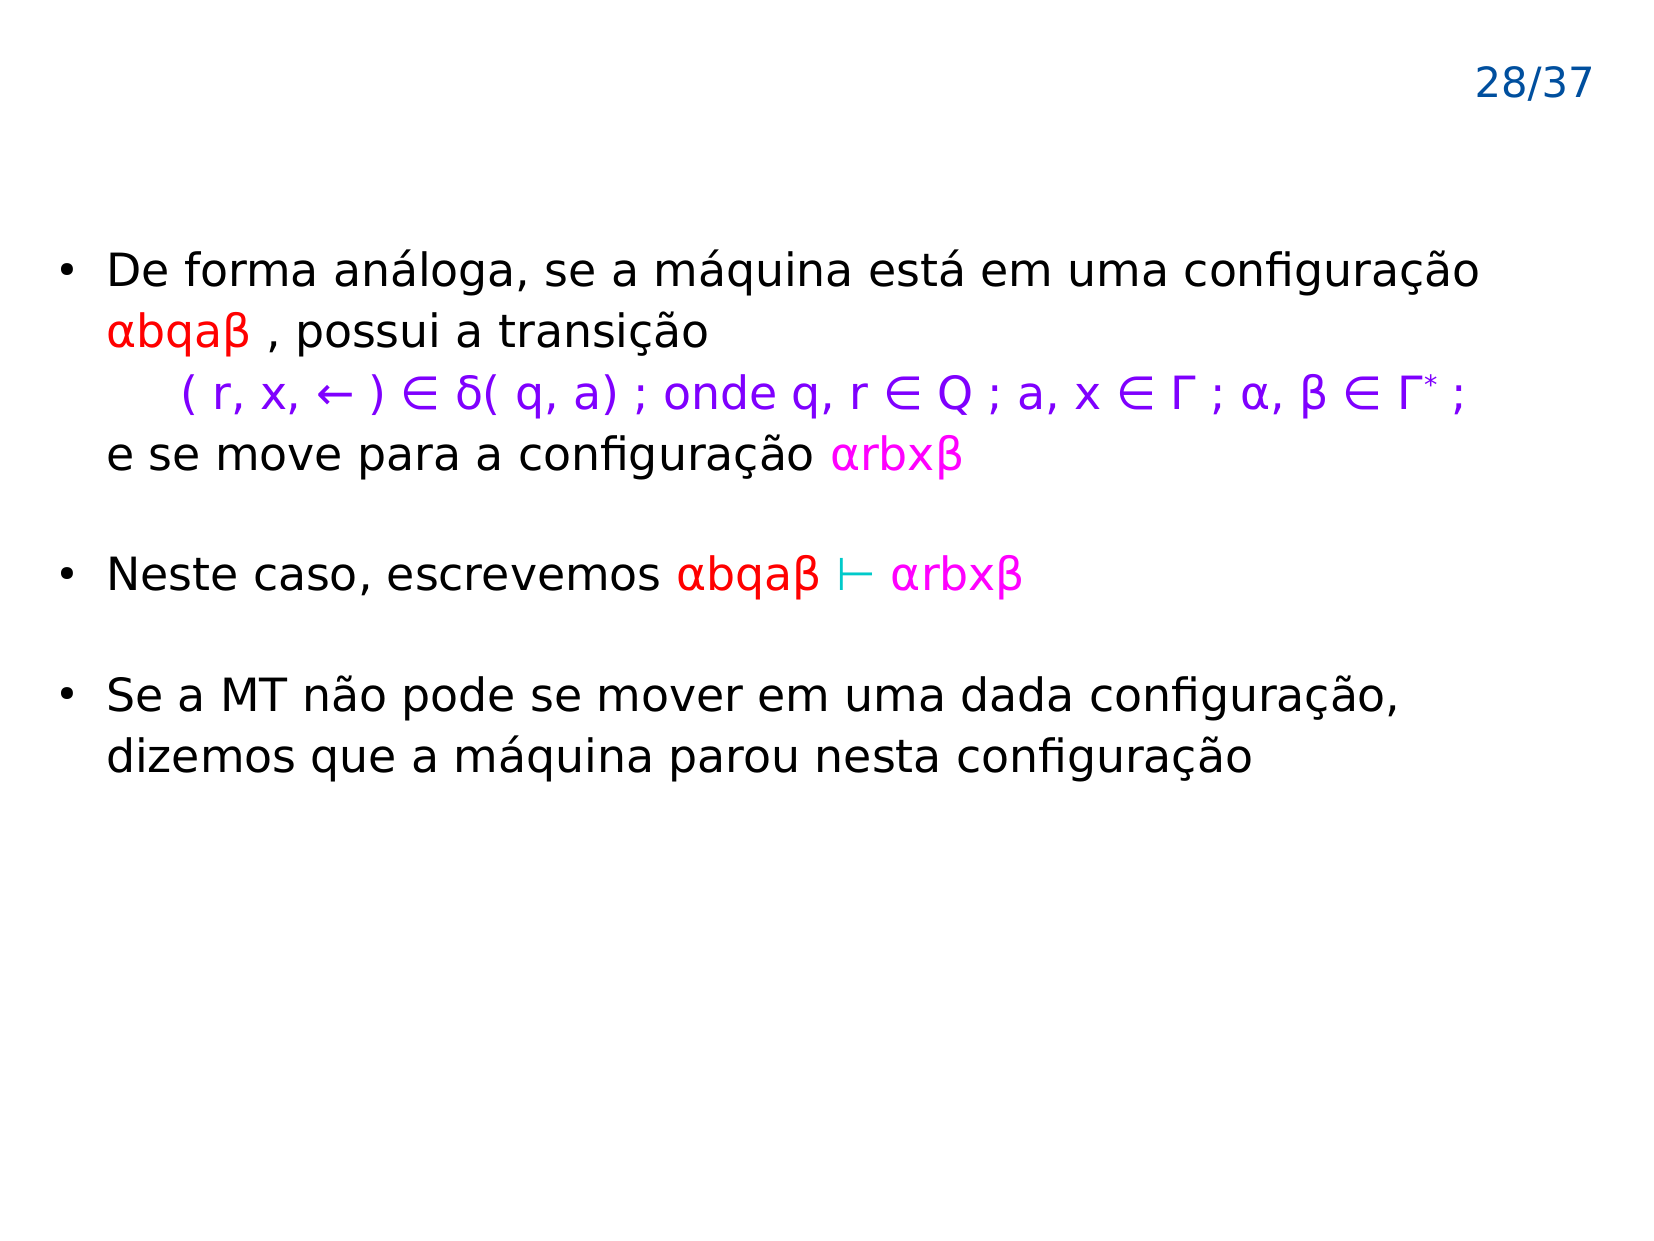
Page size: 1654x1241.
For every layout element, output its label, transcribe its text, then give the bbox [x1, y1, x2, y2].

list De forma análoga, se a máquina está em uma configuração αbqaβ , possui a transição ( r, x, ← ) ∈ δ( q, a) ; onde q, r ∈ Q ; a, x ∈ Γ ; α, β ∈ Γ* ; e se move para a configuração αrbxβ Neste caso, escrevemos αbqaβ ⊢ αrbxβ Se a MT não pode se mover em uma dada configuração, dizemos que a máquina parou nesta configuração [59, 236, 1595, 1211]
